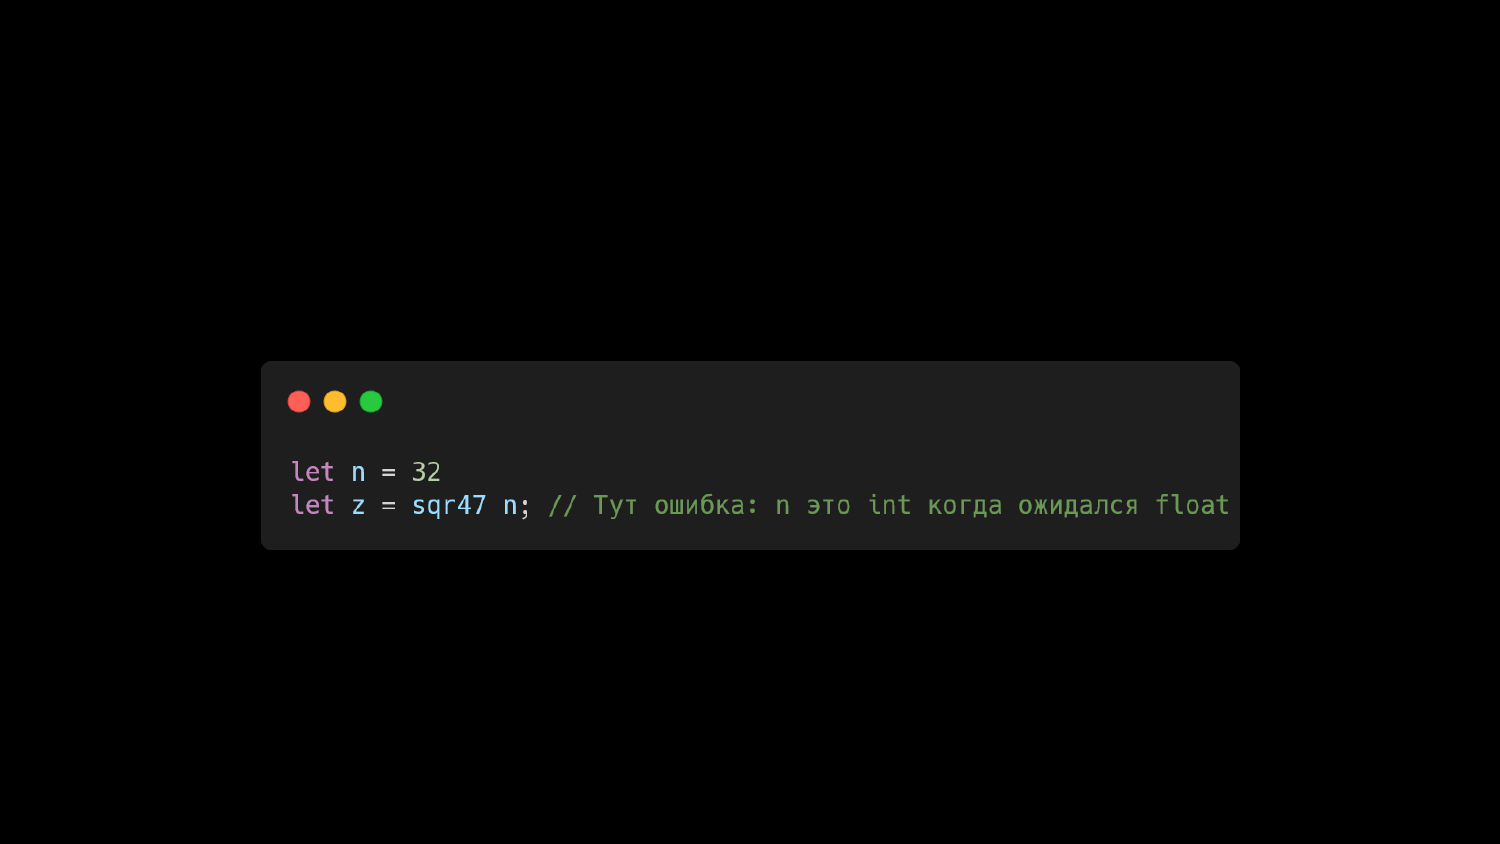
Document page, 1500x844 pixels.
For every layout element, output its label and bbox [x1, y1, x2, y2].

picture [160, 260, 1340, 651]
